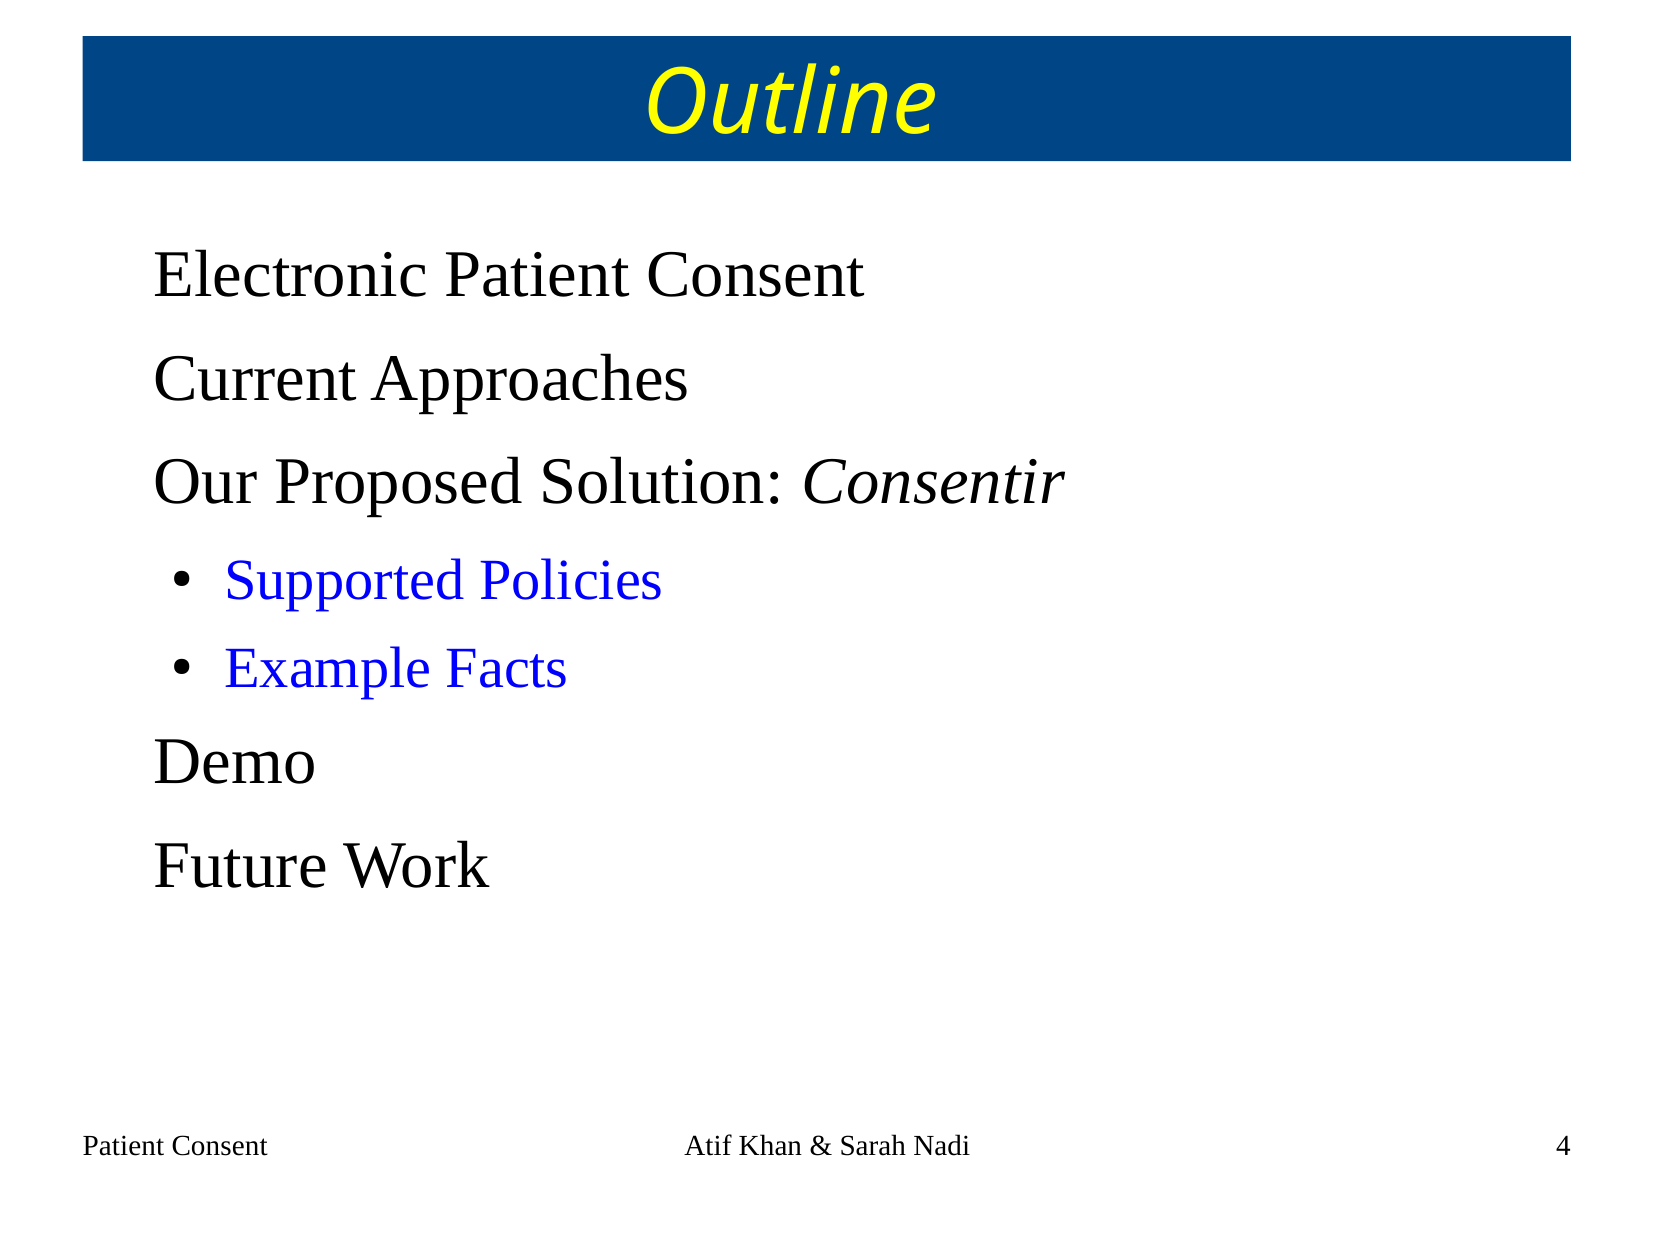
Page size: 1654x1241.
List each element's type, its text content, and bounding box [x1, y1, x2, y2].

list Electronic Patient Consent Current Approaches Our Proposed Solution: Consentir Supported Policies Example Facts Demo Future Work [82, 237, 1571, 1056]
title Outline [82, 37, 1571, 160]
